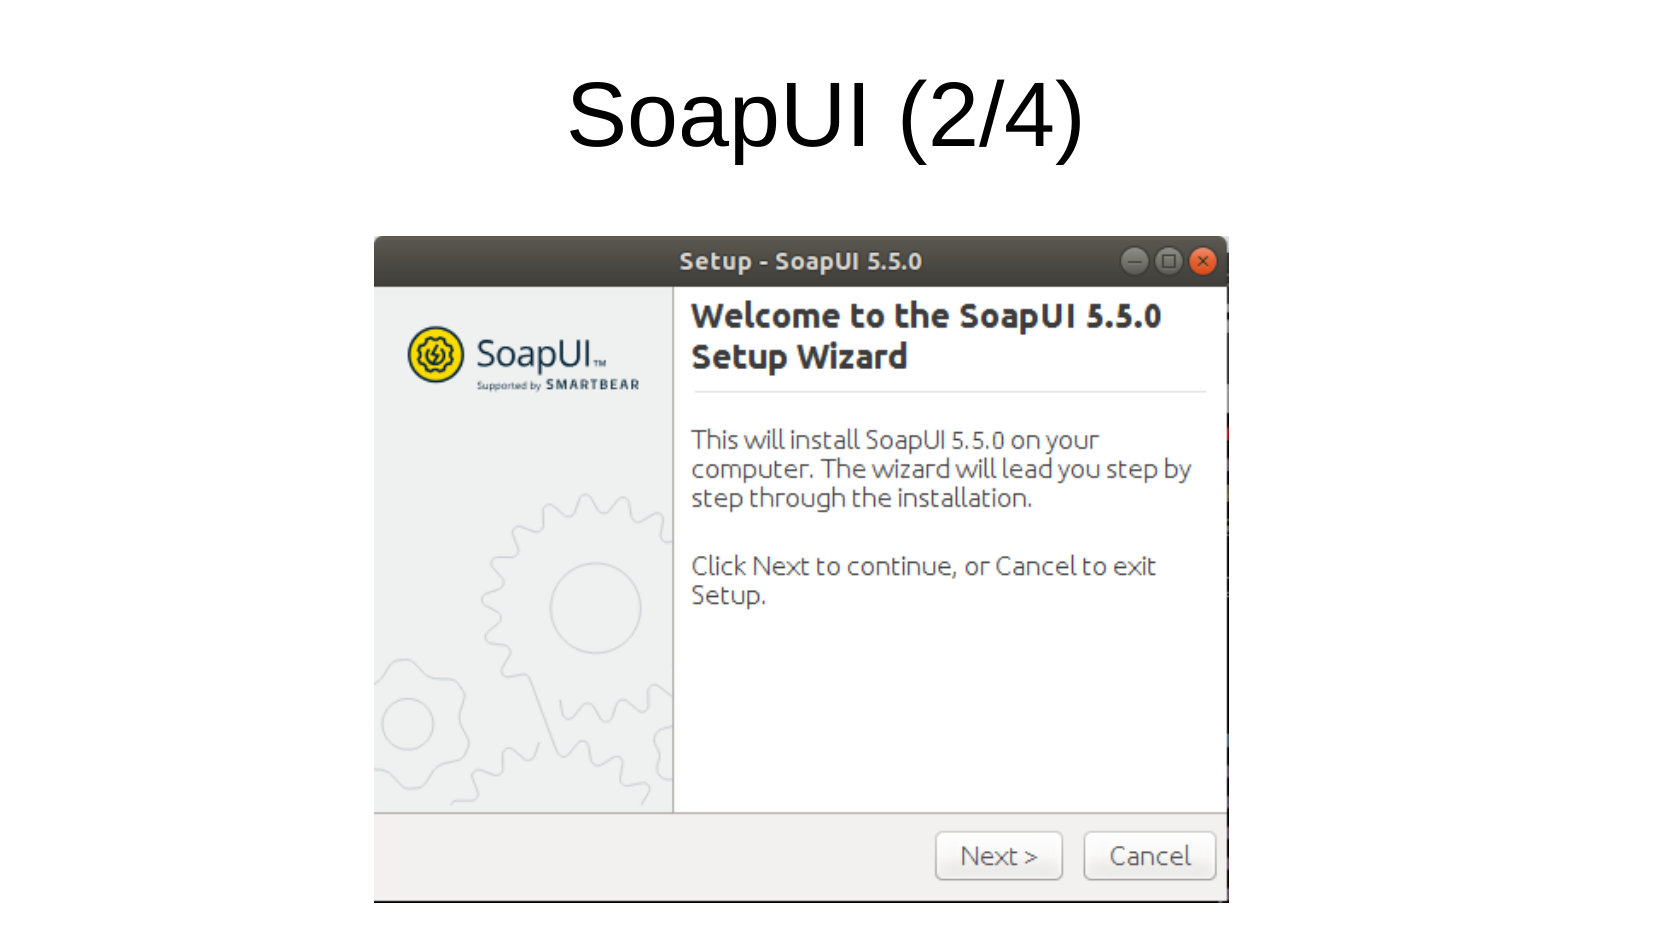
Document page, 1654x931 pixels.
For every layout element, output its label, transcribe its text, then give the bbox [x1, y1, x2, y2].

title SoapUI (2/4) [82, 37, 1571, 193]
picture [374, 236, 1229, 903]
